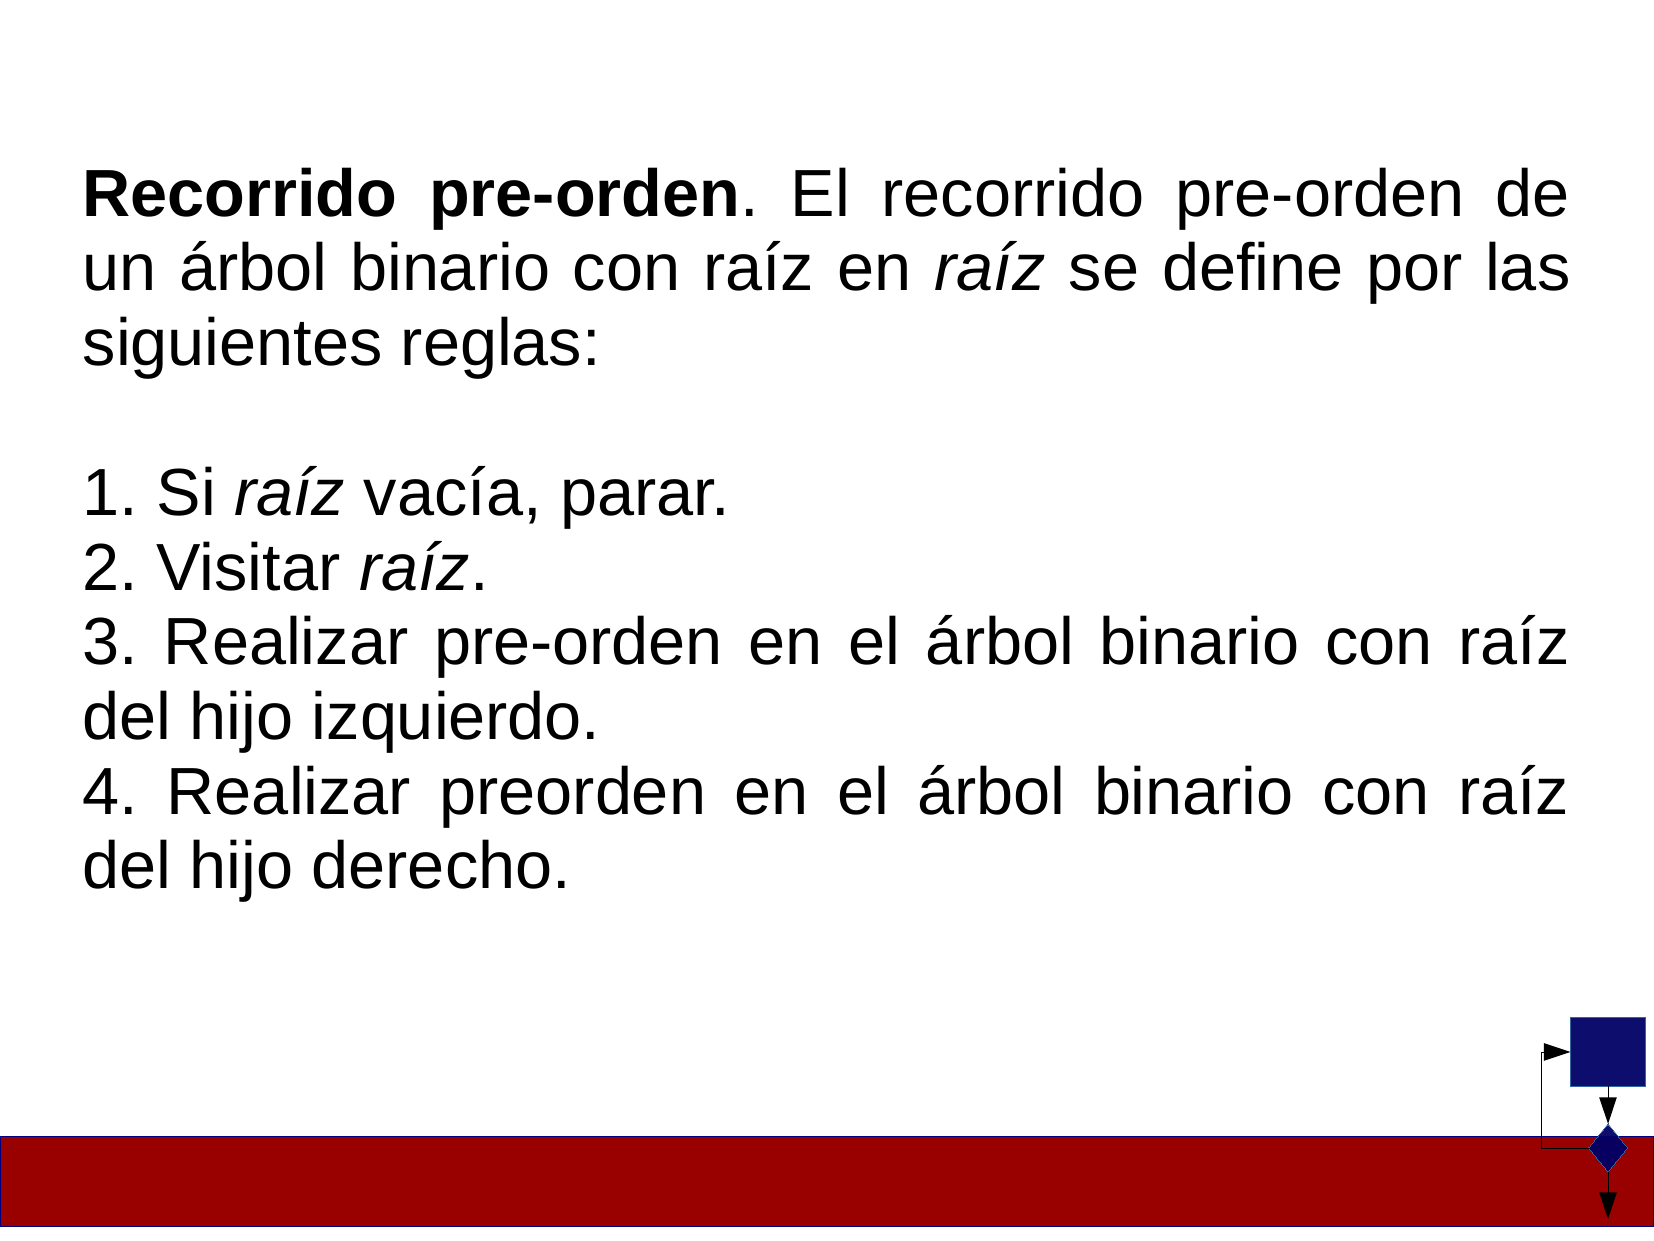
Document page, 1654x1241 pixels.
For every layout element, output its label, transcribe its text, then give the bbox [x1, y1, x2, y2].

text_box [1570, 1017, 1646, 1087]
text_box [0, 1124, 1654, 1227]
subtitle Recorrido pre-orden. El recorrido pre-orden de un árbol binario con raíz en raíz se define por las siguientes reglas: 1. Si raíz vacía, parar. 2. Visitar raíz. 3. Realizar pre-orden en el árbol binario con raíz del hijo izquierdo. 4. Realizar preorden en el árbol binario con raíz del hijo derecho. [82, 49, 1571, 1010]
